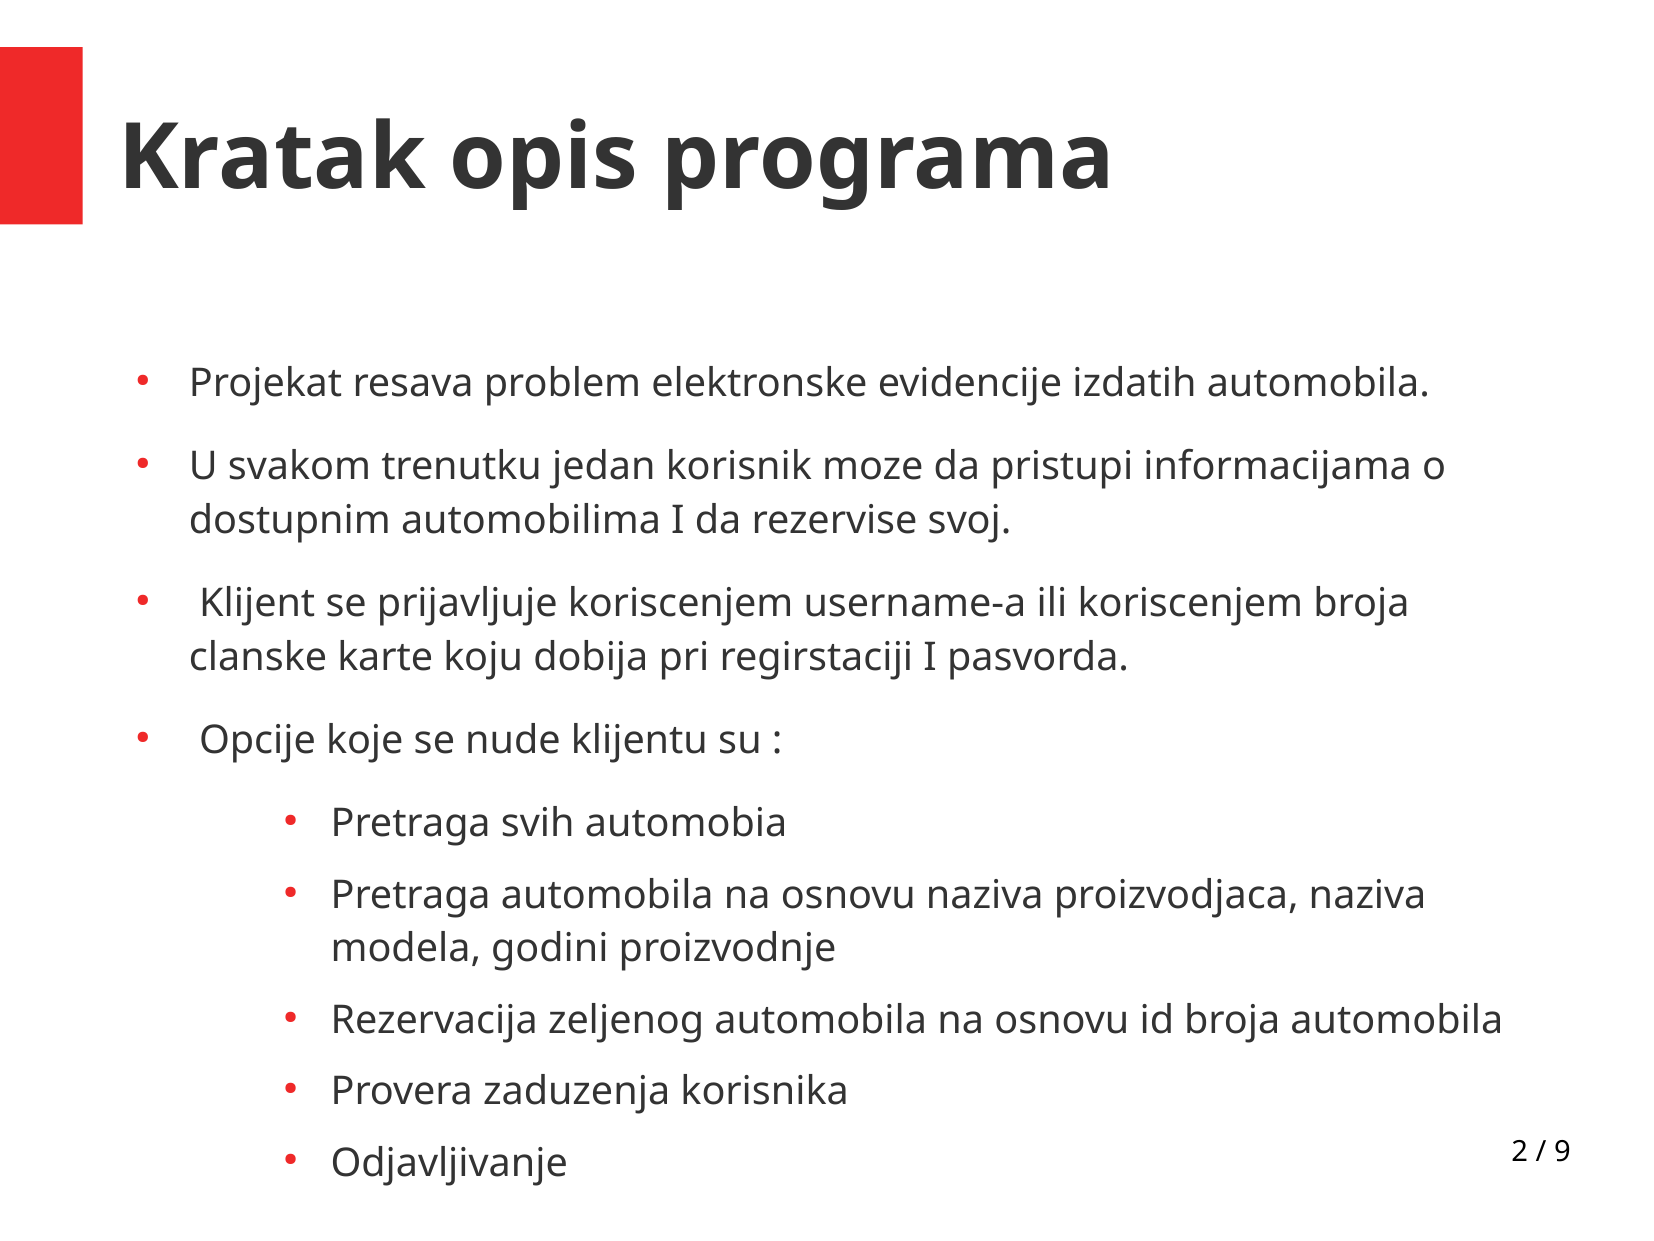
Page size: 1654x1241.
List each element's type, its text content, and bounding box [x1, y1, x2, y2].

title Kratak opis programa [118, 49, 1571, 257]
list Projekat resava problem elektronske evidencije izdatih automobila. U svakom trenutku jedan korisnik moze da pristupi informacijama o dostupnim automobilima I da rezervise svoj. Klijent se prijavljuje koriscenjem username-a ili koriscenjem broja clanske karte koju dobija pri regirstaciji I pasvorda. Opcije koje se nude klijentu su : Pretraga svih automobia Pretraga automobila na osnovu naziva proizvodjaca, naziva modela, godini proizvodnje Rezervacija zeljenog automobila na osnovu id broja automobila Provera zaduzenja korisnika Odjavljivanje [118, 354, 1536, 1074]
